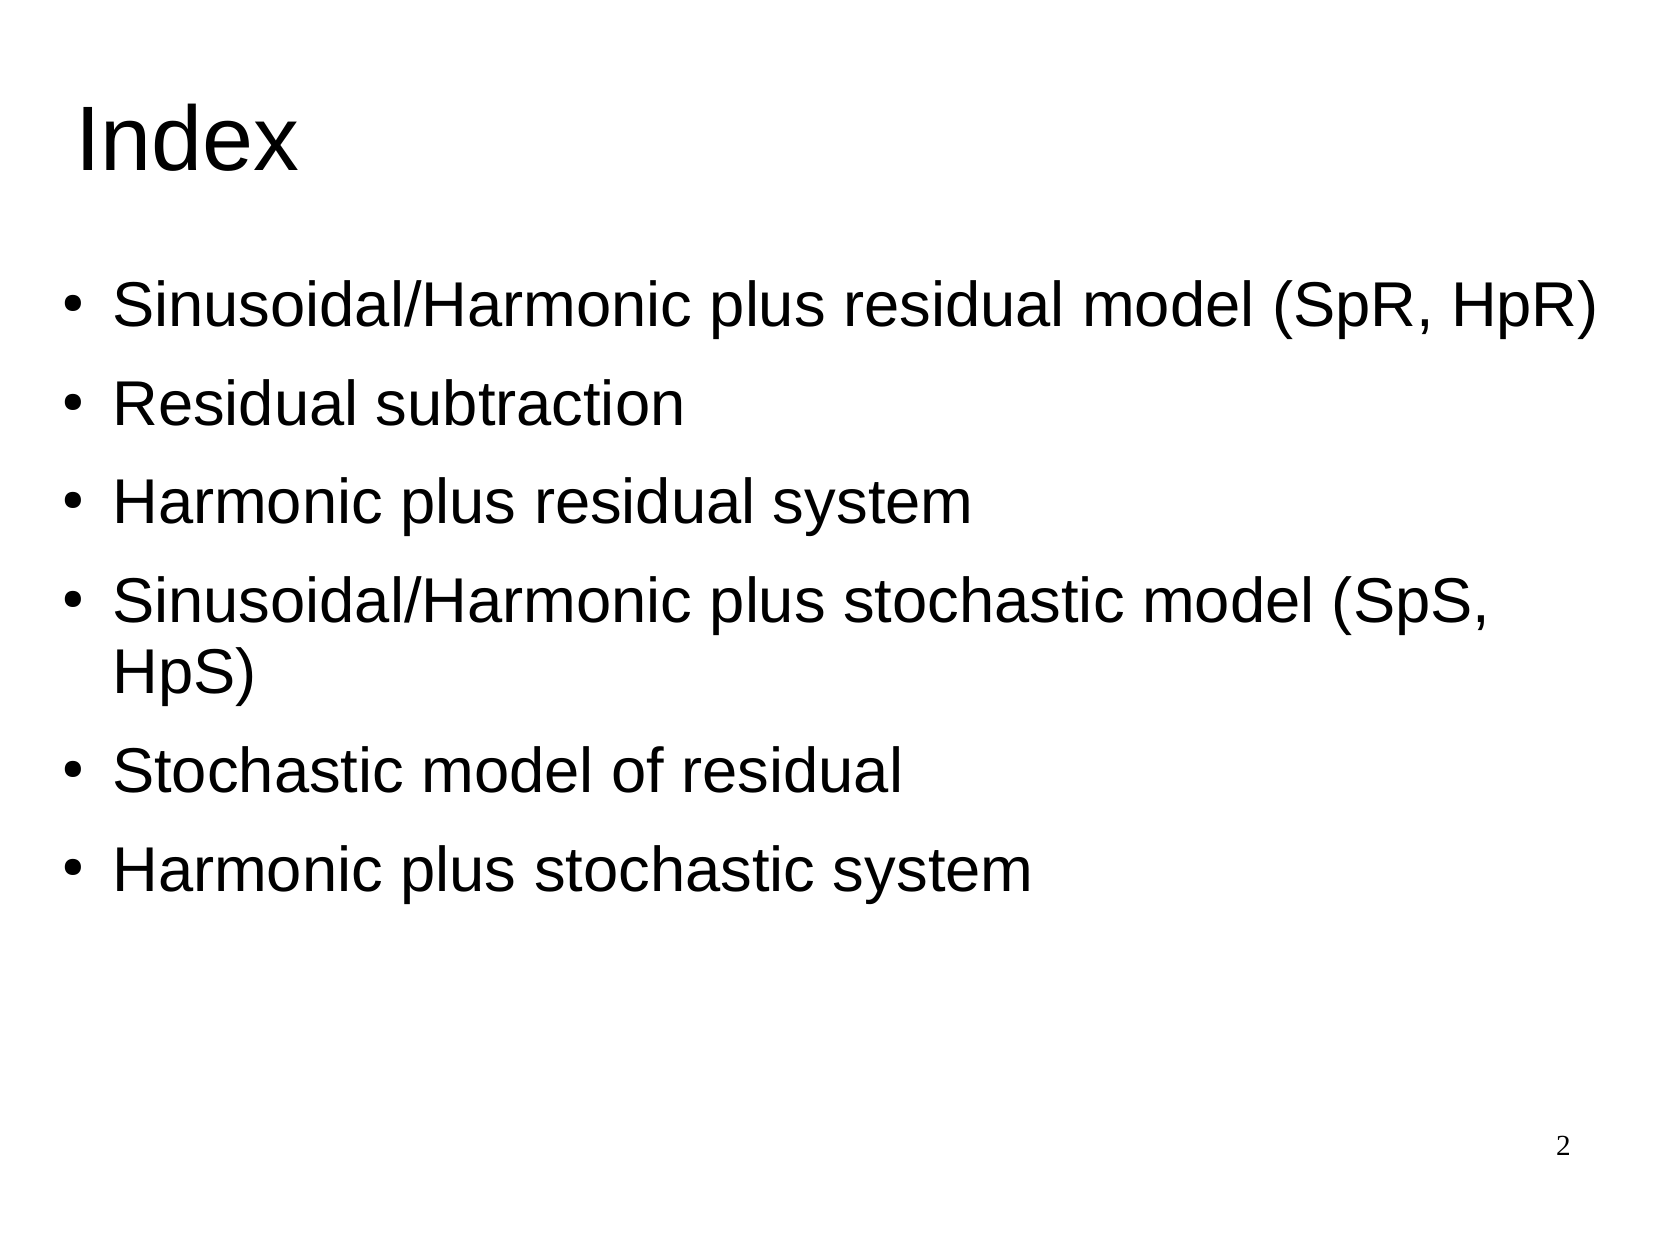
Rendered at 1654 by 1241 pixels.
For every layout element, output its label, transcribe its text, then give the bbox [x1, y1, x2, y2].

title Index [75, 44, 1425, 233]
list Sinusoidal/Harmonic plus residual model (SpR, HpR) Residual subtraction Harmonic plus residual system Sinusoidal/Harmonic plus stochastic model (SpS, HpS) Stochastic model of residual Harmonic plus stochastic system [45, 269, 1606, 922]
